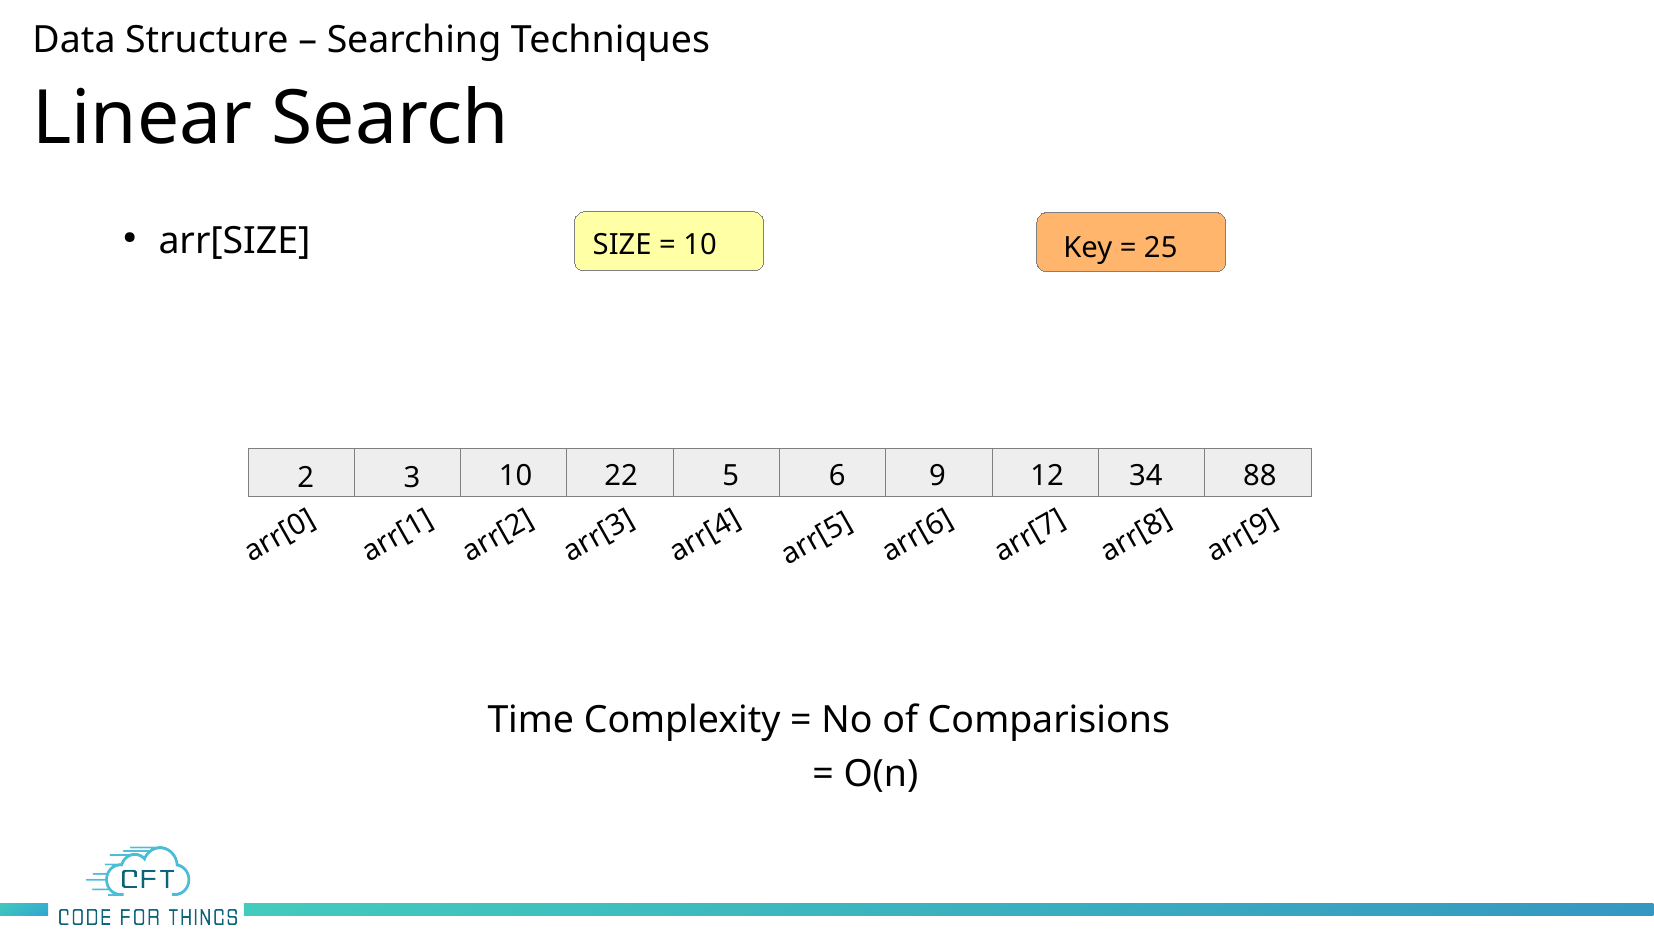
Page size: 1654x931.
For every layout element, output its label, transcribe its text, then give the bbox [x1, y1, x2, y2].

text_box [756, 448, 814, 497]
text_box [657, 448, 707, 497]
text_box [248, 448, 282, 497]
text_box arr[2] [437, 475, 574, 588]
text_box [1182, 448, 1228, 497]
text_box 3 [388, 448, 438, 498]
text_box [963, 448, 1015, 497]
text_box [863, 448, 914, 497]
text_box [1036, 212, 1225, 272]
text_box Time Complexity = No of Comparisions [472, 685, 1240, 744]
text_box [1083, 448, 1114, 497]
text_box arr[SIZE] [108, 205, 353, 272]
text_box 5 [707, 446, 756, 497]
text_box arr[7] [971, 475, 1111, 588]
text_box = O(n) [797, 738, 981, 798]
text_box 9 [914, 446, 963, 497]
text_box 10 [484, 446, 551, 497]
text_box arr[5] [756, 475, 898, 591]
text_box arr[6] [862, 472, 999, 588]
text_box [331, 448, 388, 497]
text_box arr[1] [336, 472, 473, 588]
text_box [438, 448, 484, 497]
text_box 6 [814, 446, 863, 497]
text_box 88 [1228, 446, 1296, 497]
text_box SIZE = 10 [577, 215, 758, 265]
text_box Key = 25 [1048, 218, 1229, 268]
text_box arr[3] [537, 484, 680, 588]
text_box 34 [1114, 446, 1182, 497]
text_box 12 [1015, 446, 1083, 497]
text_box arr[0] [218, 472, 360, 588]
text_box 22 [589, 446, 657, 497]
text_box [551, 448, 589, 497]
title Data Structure – Searching Techniques Linear Search [32, 12, 1184, 166]
text_box arr[8] [1079, 472, 1213, 588]
text_box arr[4] [647, 472, 786, 588]
text_box arr[9] [1181, 476, 1323, 588]
text_box 2 [282, 448, 331, 498]
text_box [1296, 448, 1312, 497]
picture [59, 846, 237, 925]
text_box [574, 211, 764, 271]
